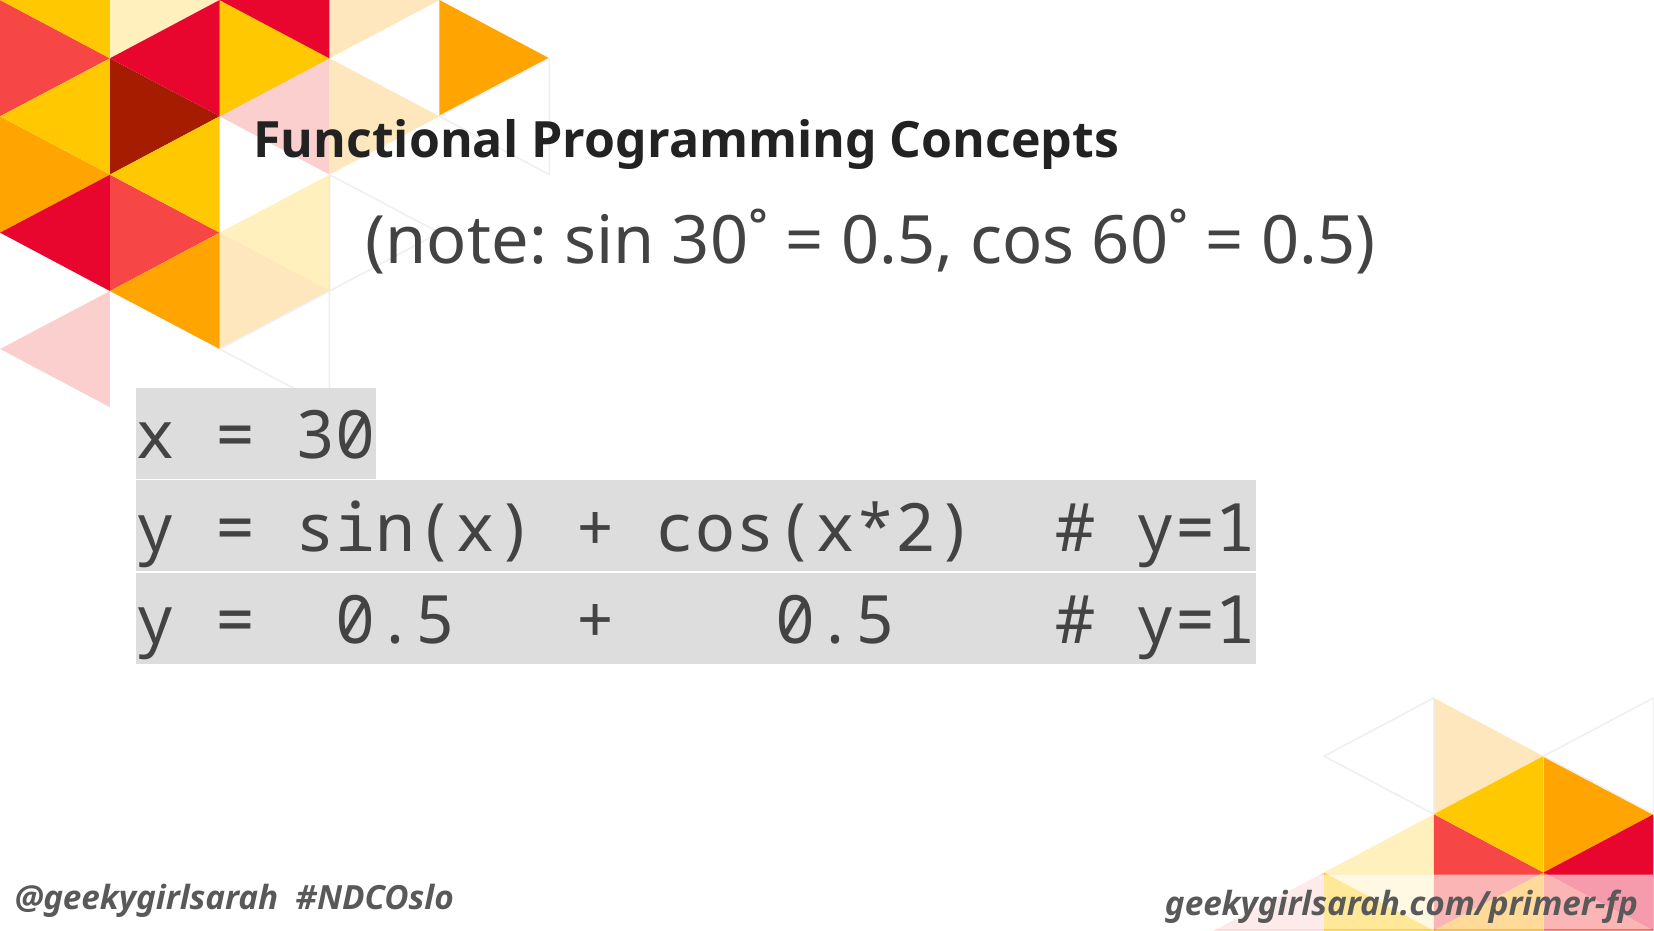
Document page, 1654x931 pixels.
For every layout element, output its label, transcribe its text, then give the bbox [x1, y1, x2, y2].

list (note: sin 30˚ = 0.5, cos 60˚ = 0.5) x = 30 y = sin(x) + cos(x*2) # y=1 y = 0.5 + 0.5 # y=1 [106, 182, 1622, 817]
title Functional Programming Concepts [238, 61, 1406, 182]
